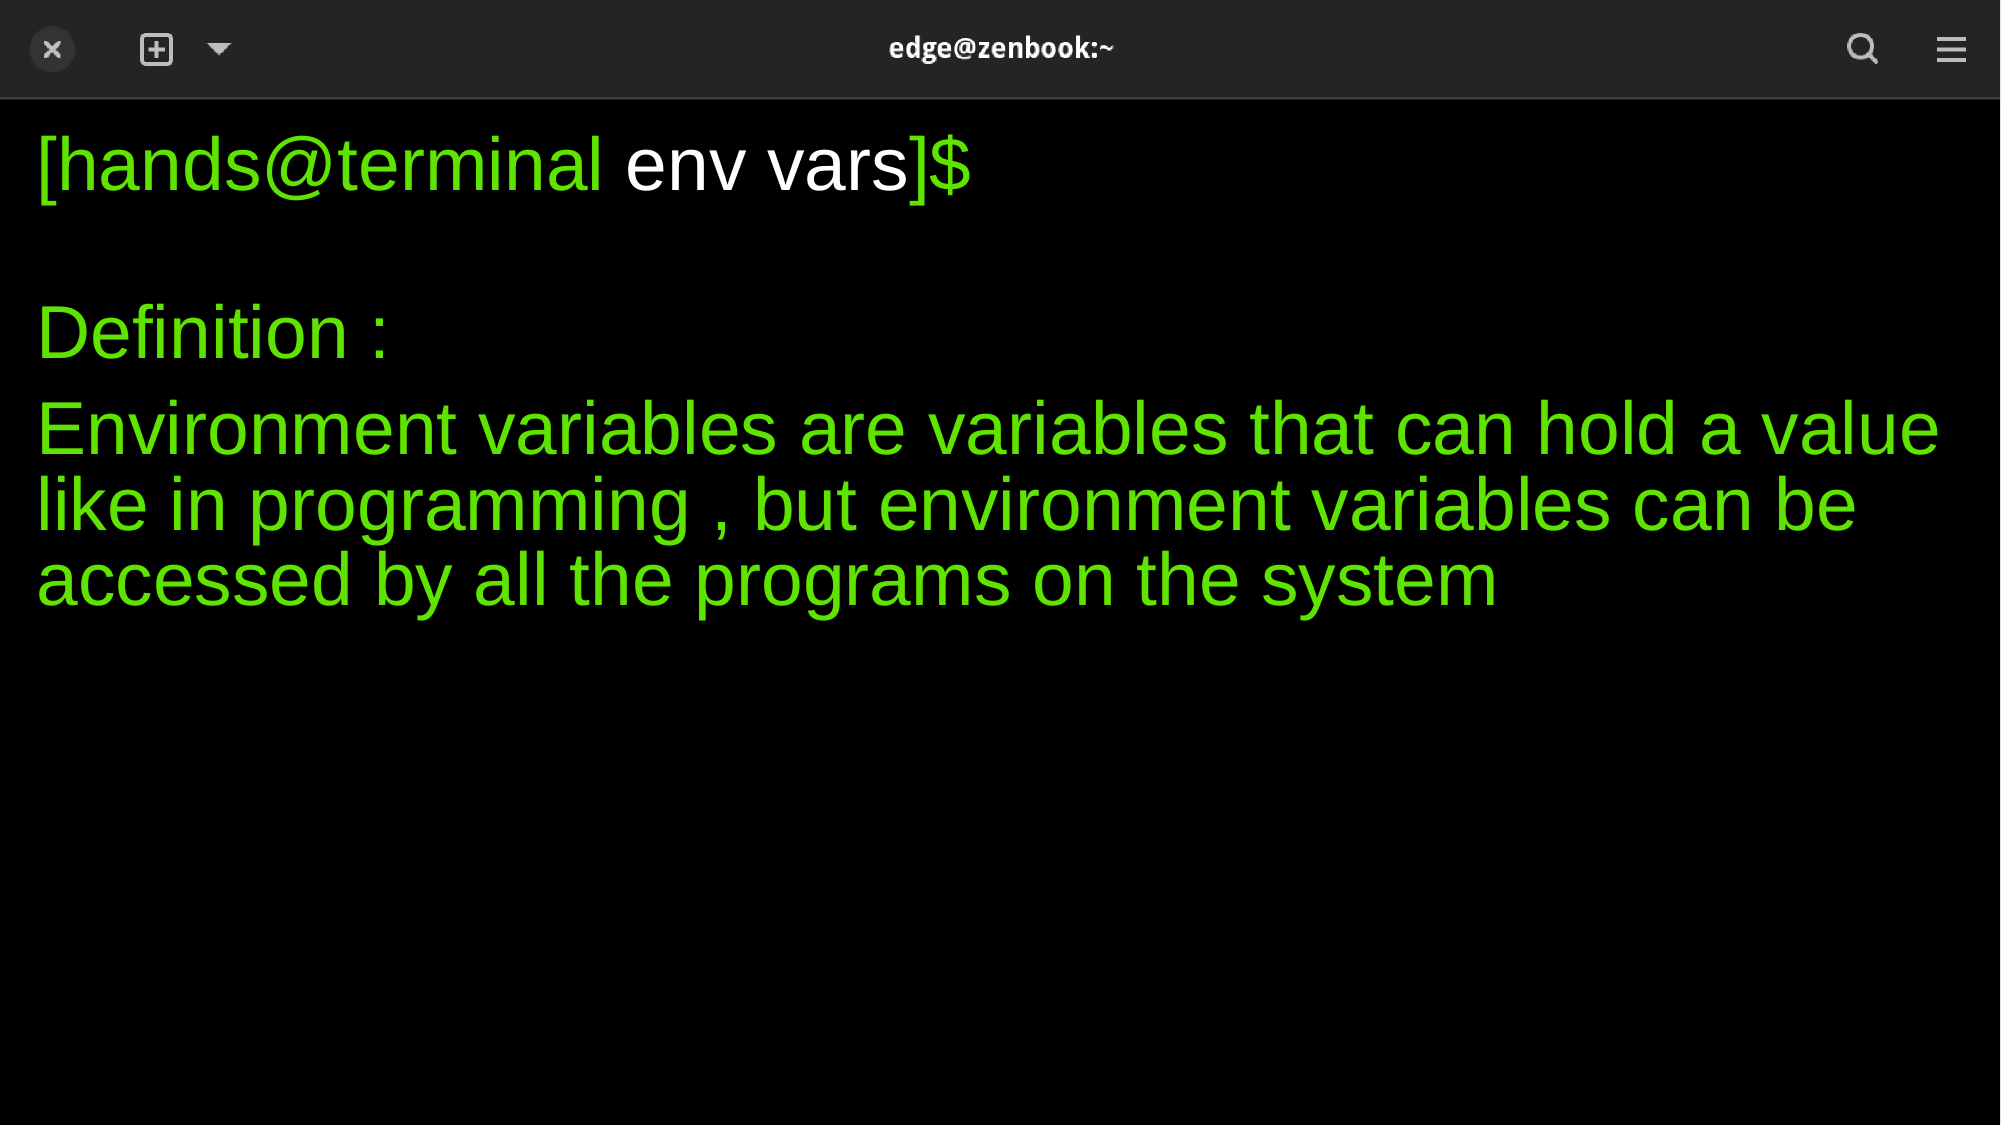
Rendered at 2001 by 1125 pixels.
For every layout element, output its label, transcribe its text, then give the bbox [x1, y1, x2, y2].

subtitle [hands@terminal env vars]$ Definition : Environment variables are variables that can hold a value like in programming , but environment variables can be accessed by all the programs on the system [21, 122, 1980, 1108]
picture [0, 0, 2001, 1125]
